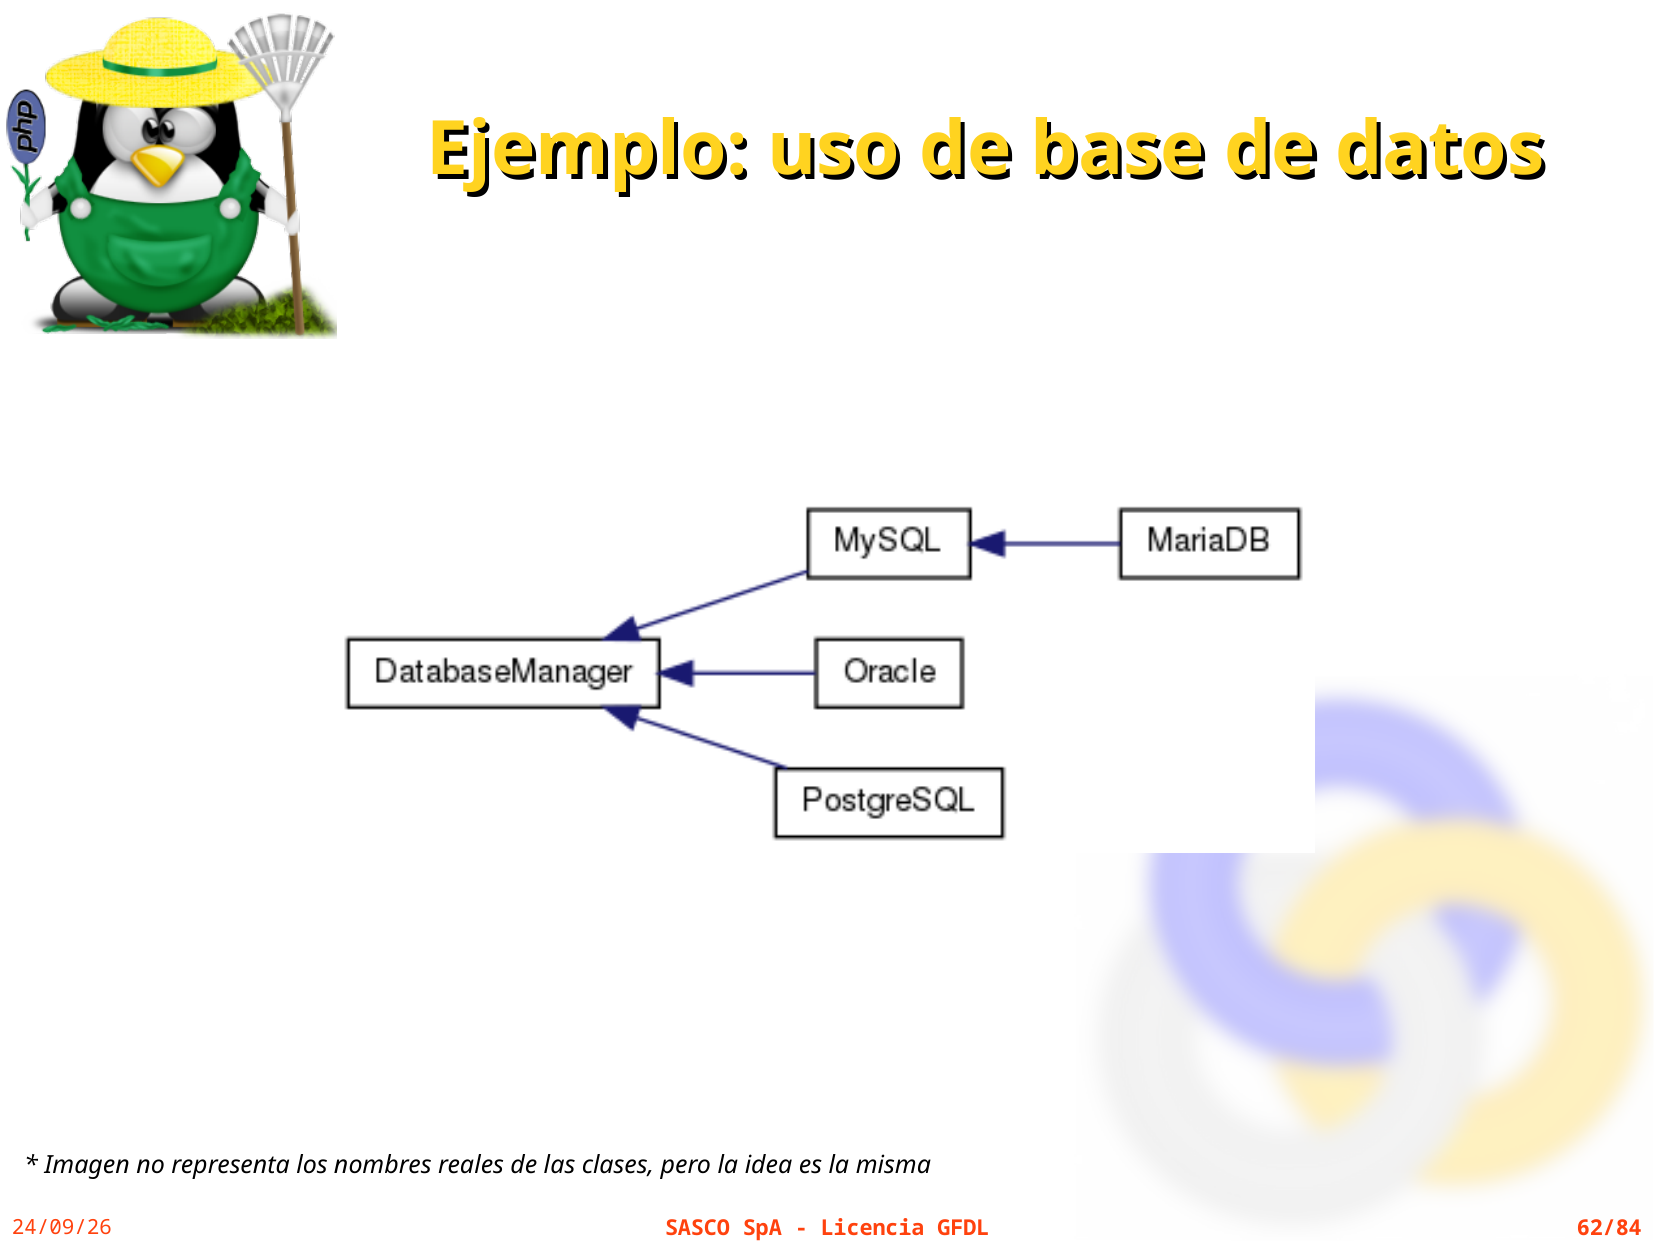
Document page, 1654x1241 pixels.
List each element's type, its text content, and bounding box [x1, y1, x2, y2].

picture [4, 5, 337, 339]
title Ejemplo: uso de base de datos [366, 35, 1607, 257]
picture [336, 496, 1654, 1241]
text_box * Imagen no representa los nombres reales de las clases, pero la idea es la misma [9, 1139, 940, 1184]
